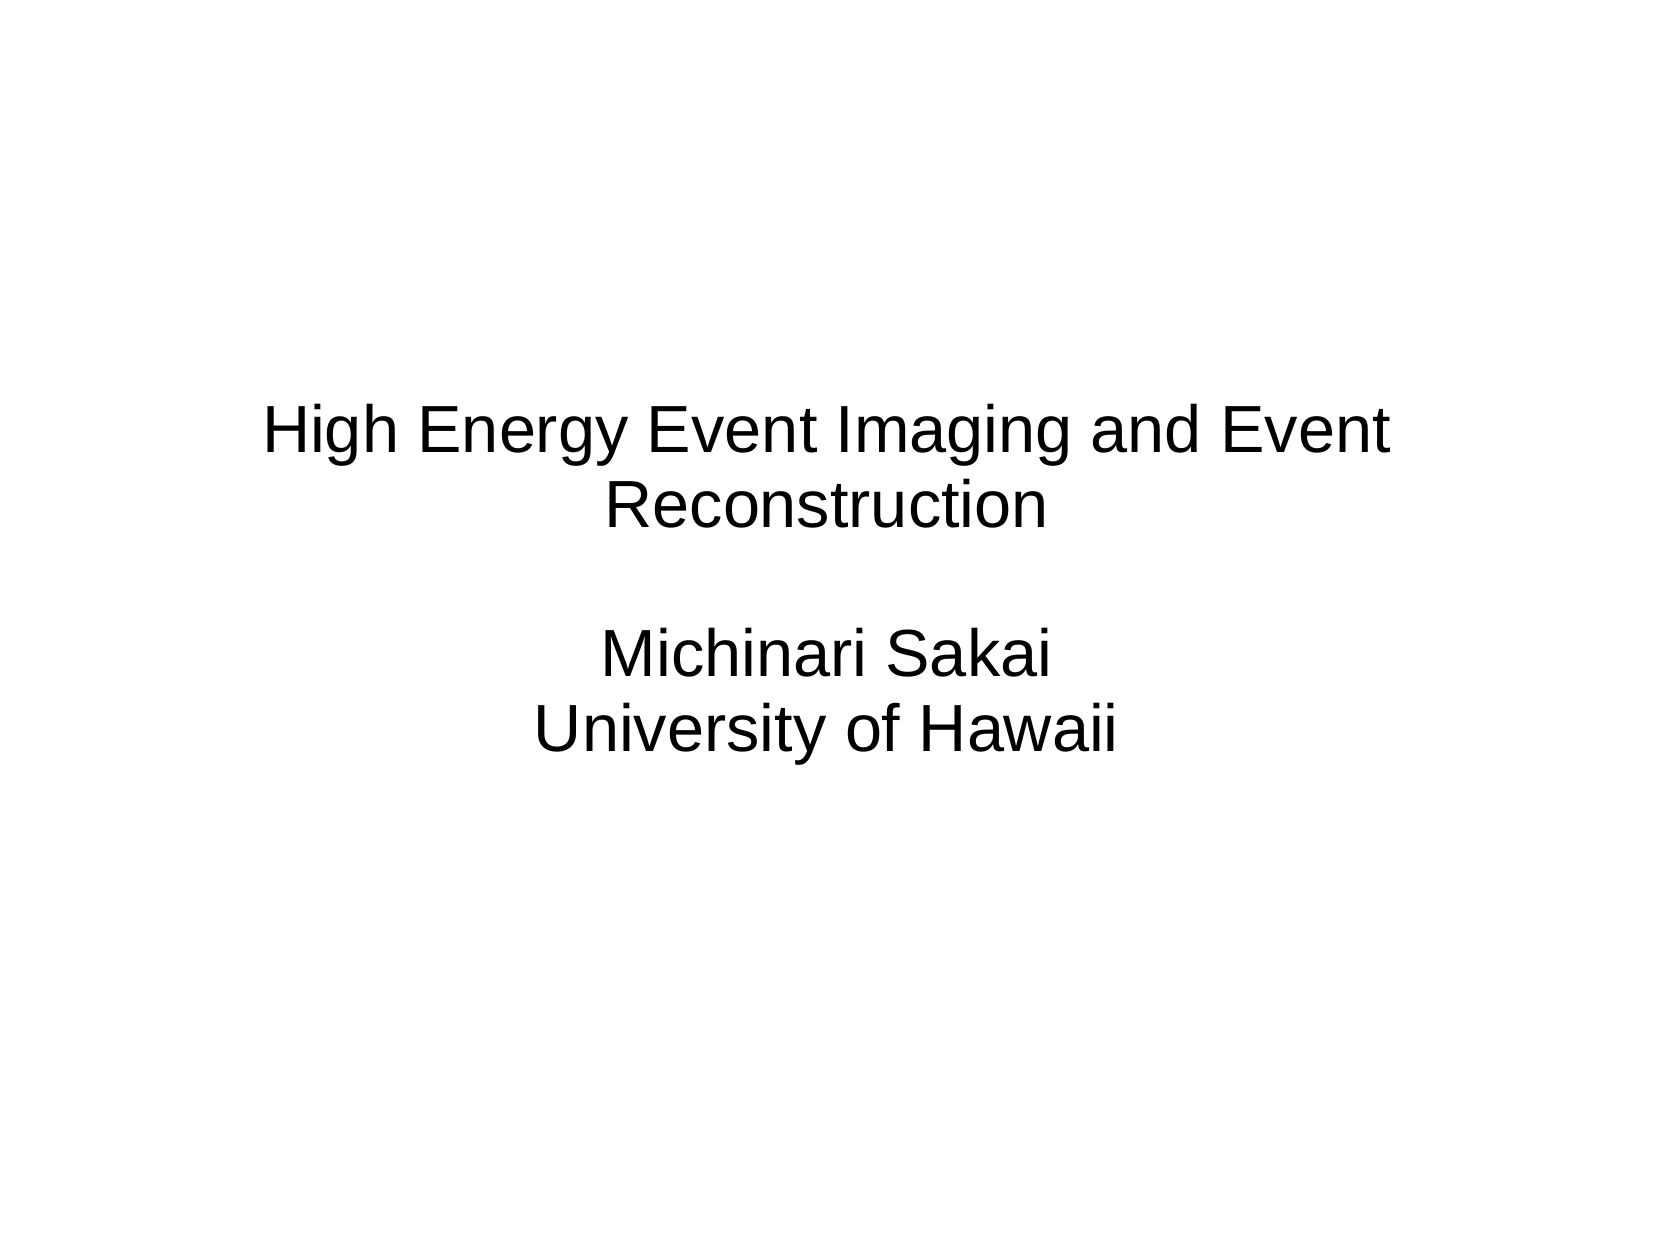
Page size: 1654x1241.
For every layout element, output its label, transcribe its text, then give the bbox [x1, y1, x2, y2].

subtitle High Energy Event Imaging and Event Reconstruction Michinari Sakai University of Hawaii [82, 56, 1571, 1102]
